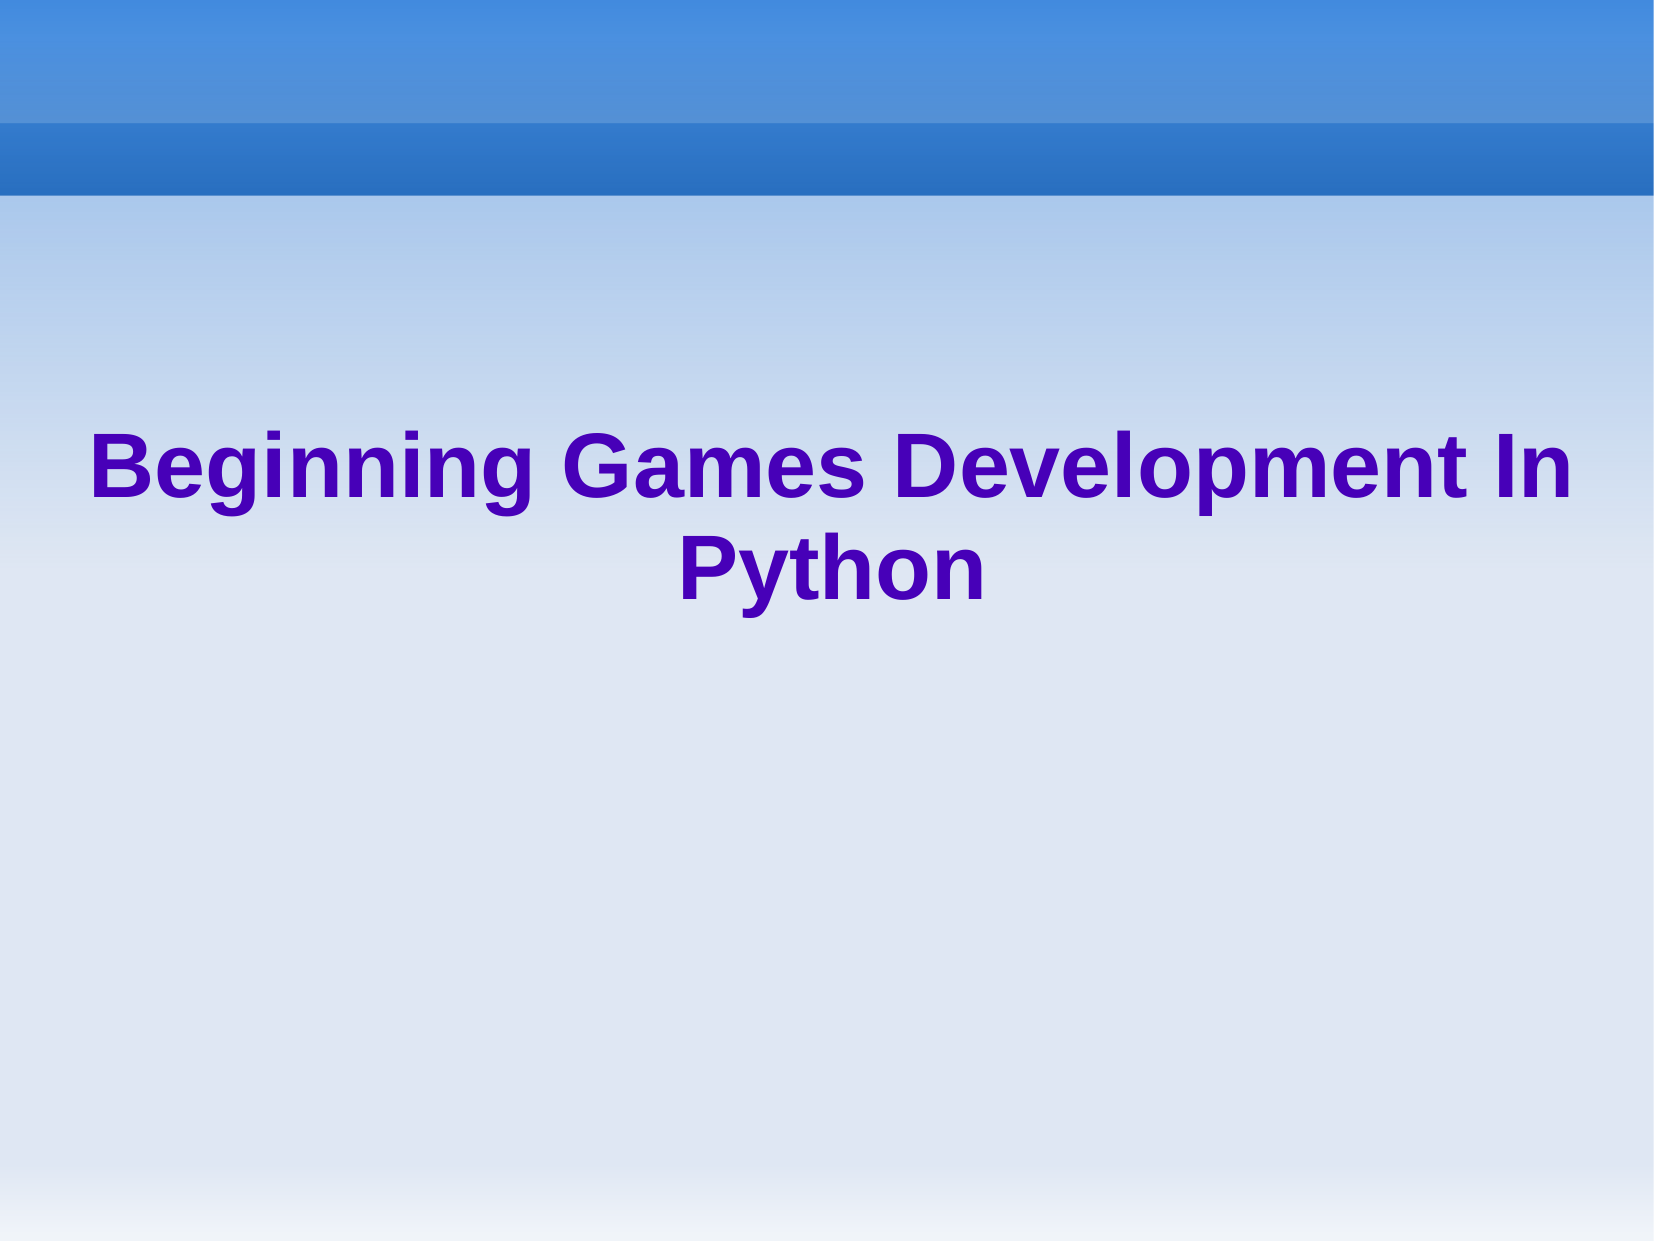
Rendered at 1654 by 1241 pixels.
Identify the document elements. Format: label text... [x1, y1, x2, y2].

picture [0, 0, 1654, 1241]
title Beginning Games Development In Python [88, 413, 1577, 621]
